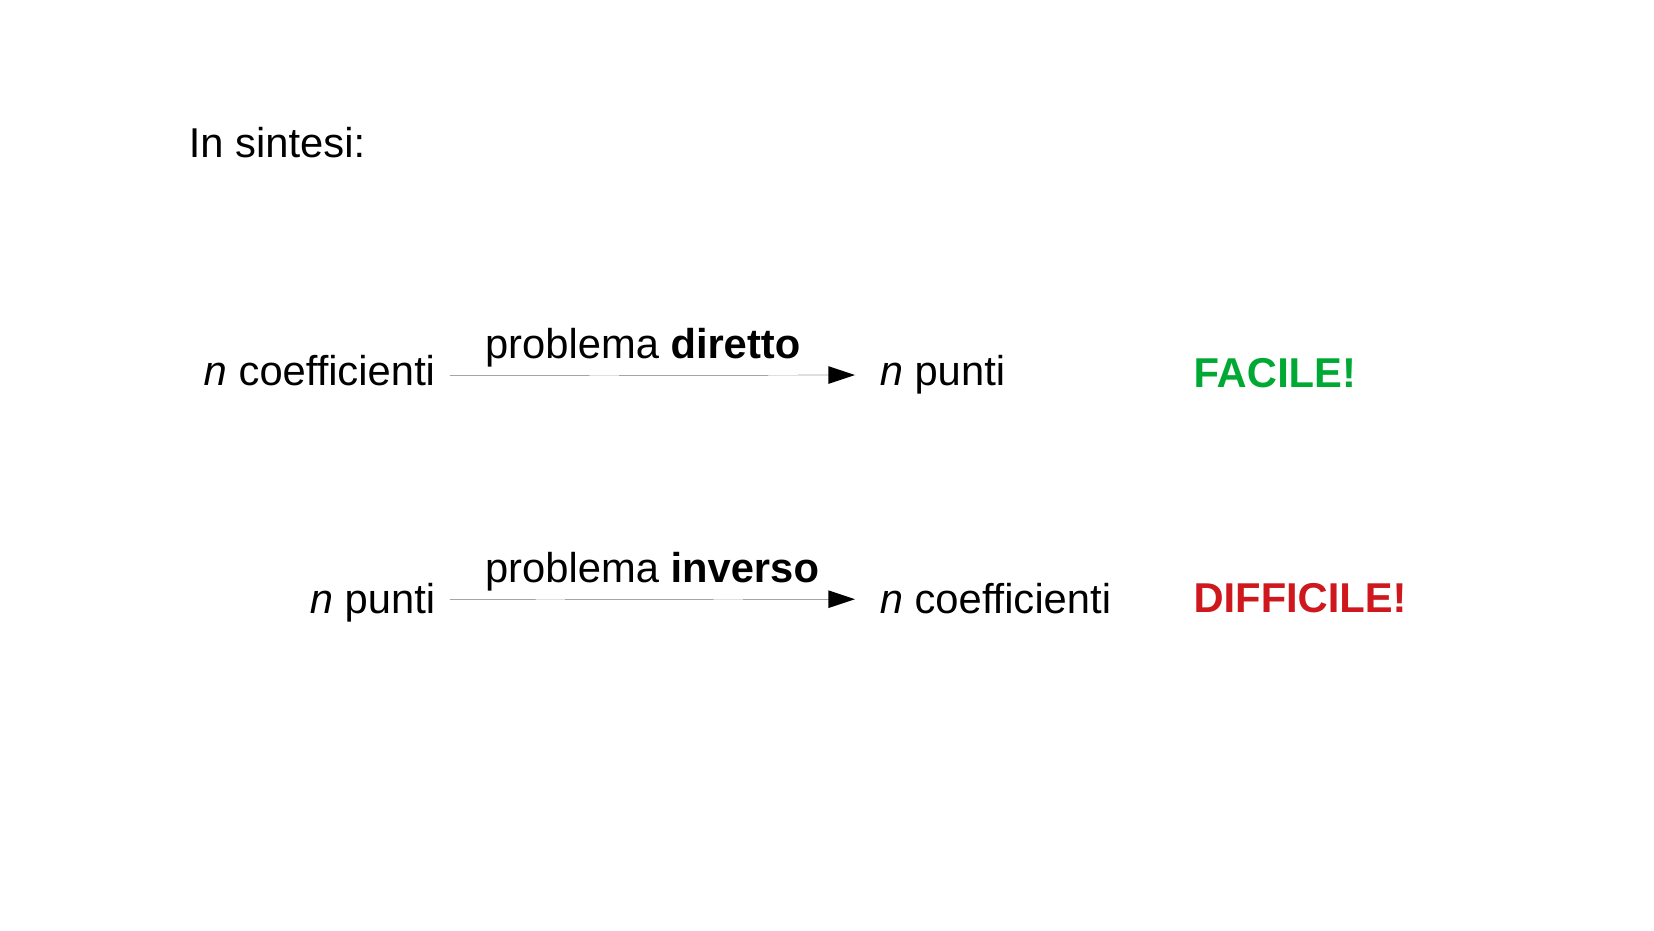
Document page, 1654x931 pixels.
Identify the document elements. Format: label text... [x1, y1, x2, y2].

list FACILE! [1193, 349, 1456, 434]
list In sintesi: n coefficienti n punti [188, 120, 436, 661]
list problema diretto [484, 320, 853, 404]
list problema inverso [484, 544, 853, 629]
list DIFFICILE! [1193, 574, 1456, 658]
list n punti n coefficienti [879, 120, 1141, 706]
